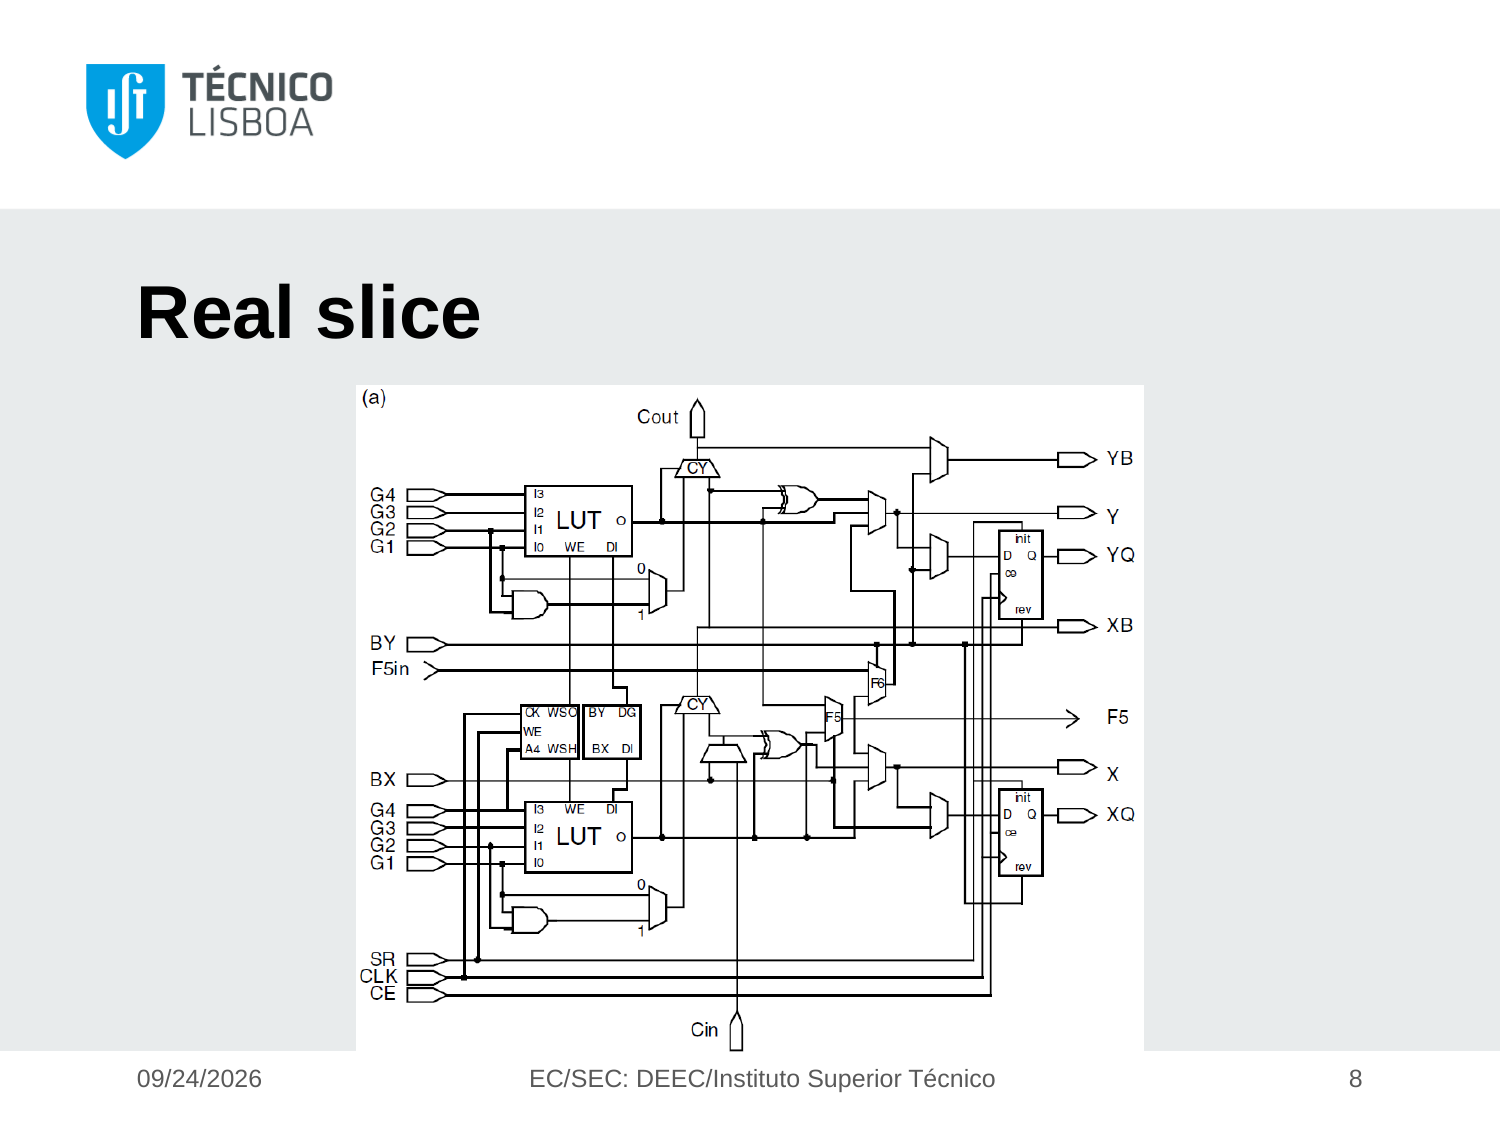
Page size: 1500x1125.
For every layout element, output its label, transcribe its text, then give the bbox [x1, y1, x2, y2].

picture [0, 0, 1500, 1125]
title Real slice [121, 237, 1378, 381]
footer EC/SEC: DEEC/Instituto Superior Técnico [512, 1053, 1021, 1103]
slide_number 10/29/2020 [121, 1052, 425, 1103]
slide_number <number> [1077, 1052, 1378, 1103]
